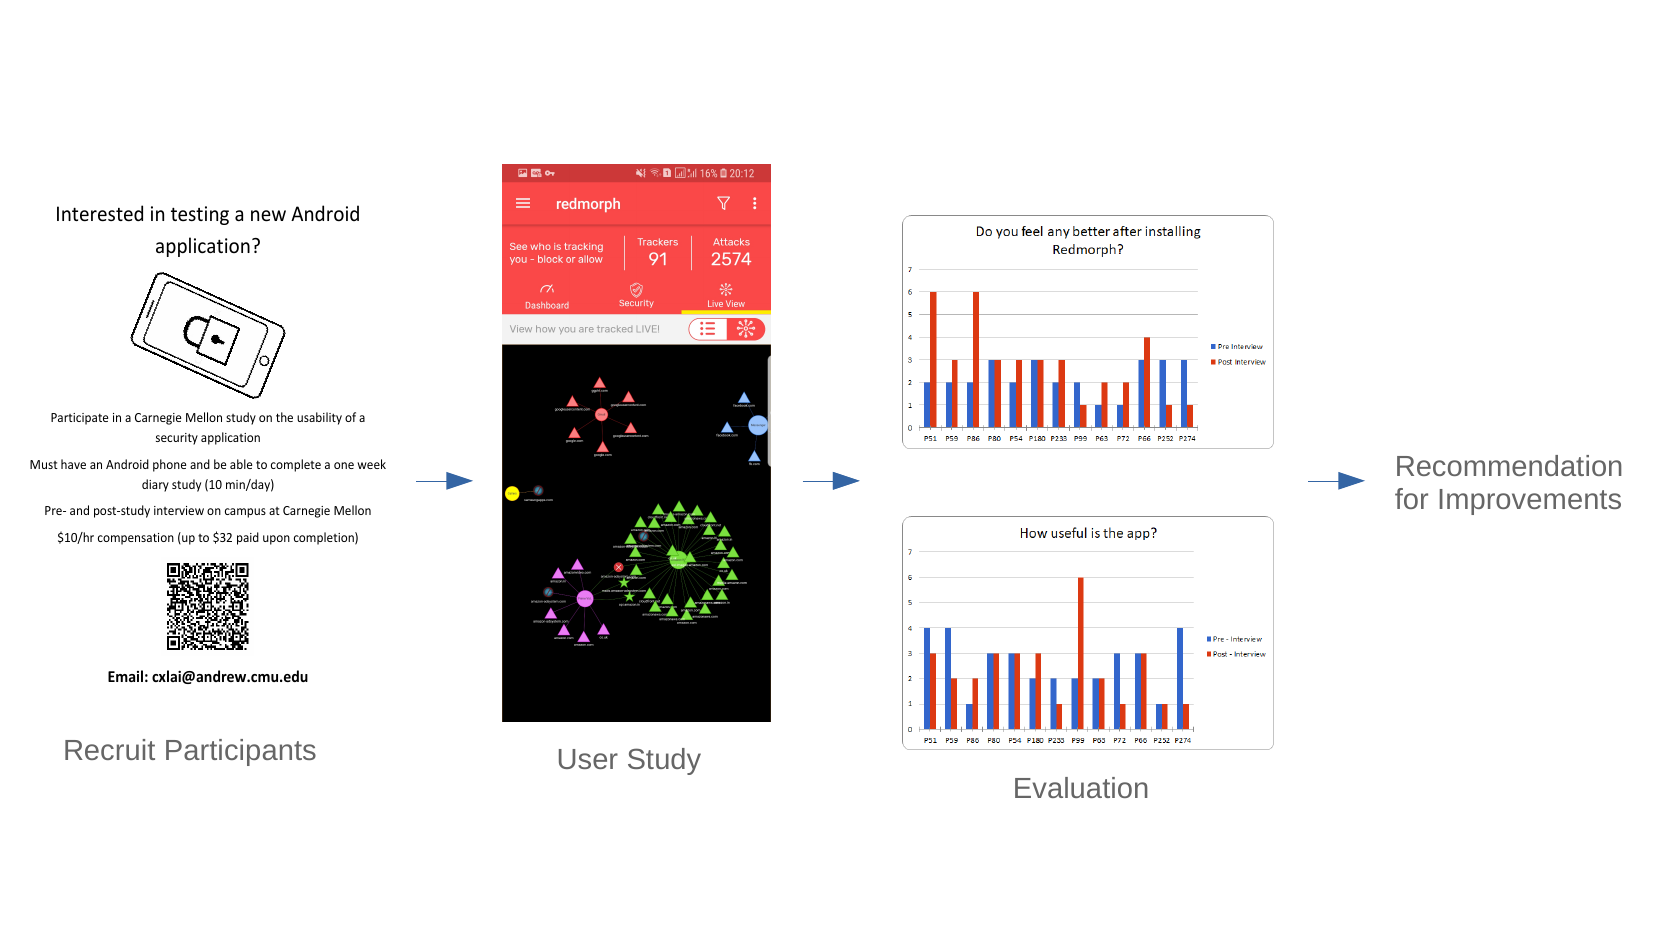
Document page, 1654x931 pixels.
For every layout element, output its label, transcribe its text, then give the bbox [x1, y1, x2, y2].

picture [4, 174, 412, 735]
text_box Evaluation [998, 764, 1207, 856]
text_box User Study [541, 735, 751, 827]
text_box Recruit Participants [48, 726, 436, 781]
picture [902, 215, 1274, 449]
text_box Recommendation for Improvements [1380, 442, 1654, 556]
picture [502, 164, 771, 722]
picture [902, 516, 1274, 750]
